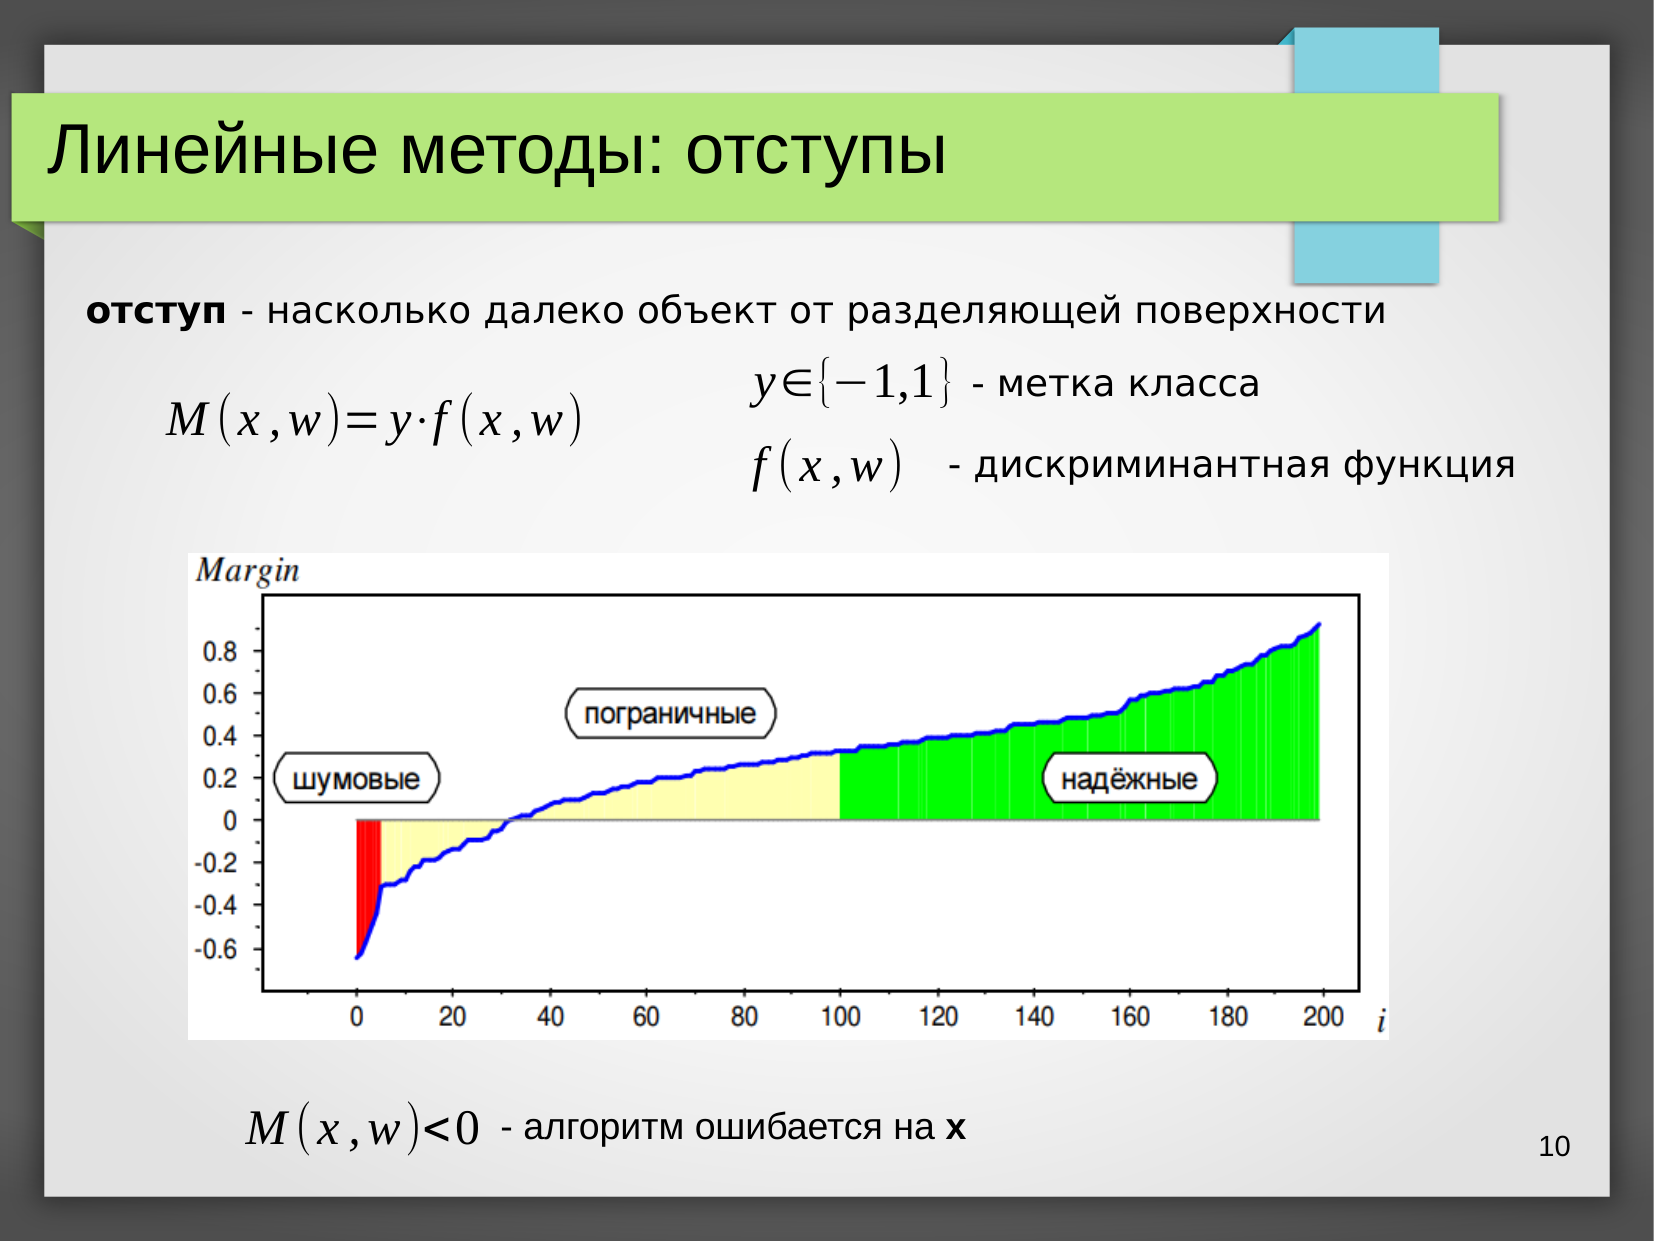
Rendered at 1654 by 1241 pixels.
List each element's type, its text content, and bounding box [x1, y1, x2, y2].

text_box - дискриминантная функция [933, 435, 1536, 495]
text_box - метка класса [956, 354, 1287, 413]
picture [0, 0, 1654, 1241]
chart [156, 389, 591, 451]
text_box - алгоритм ошибается на х [487, 1098, 996, 1155]
chart [236, 1098, 488, 1159]
chart [744, 435, 911, 497]
title Линейные методы: отступы [47, 109, 1501, 189]
text_box отступ - насколько далеко объект от разделяющей поверхности [70, 281, 1514, 355]
chart [744, 355, 964, 414]
